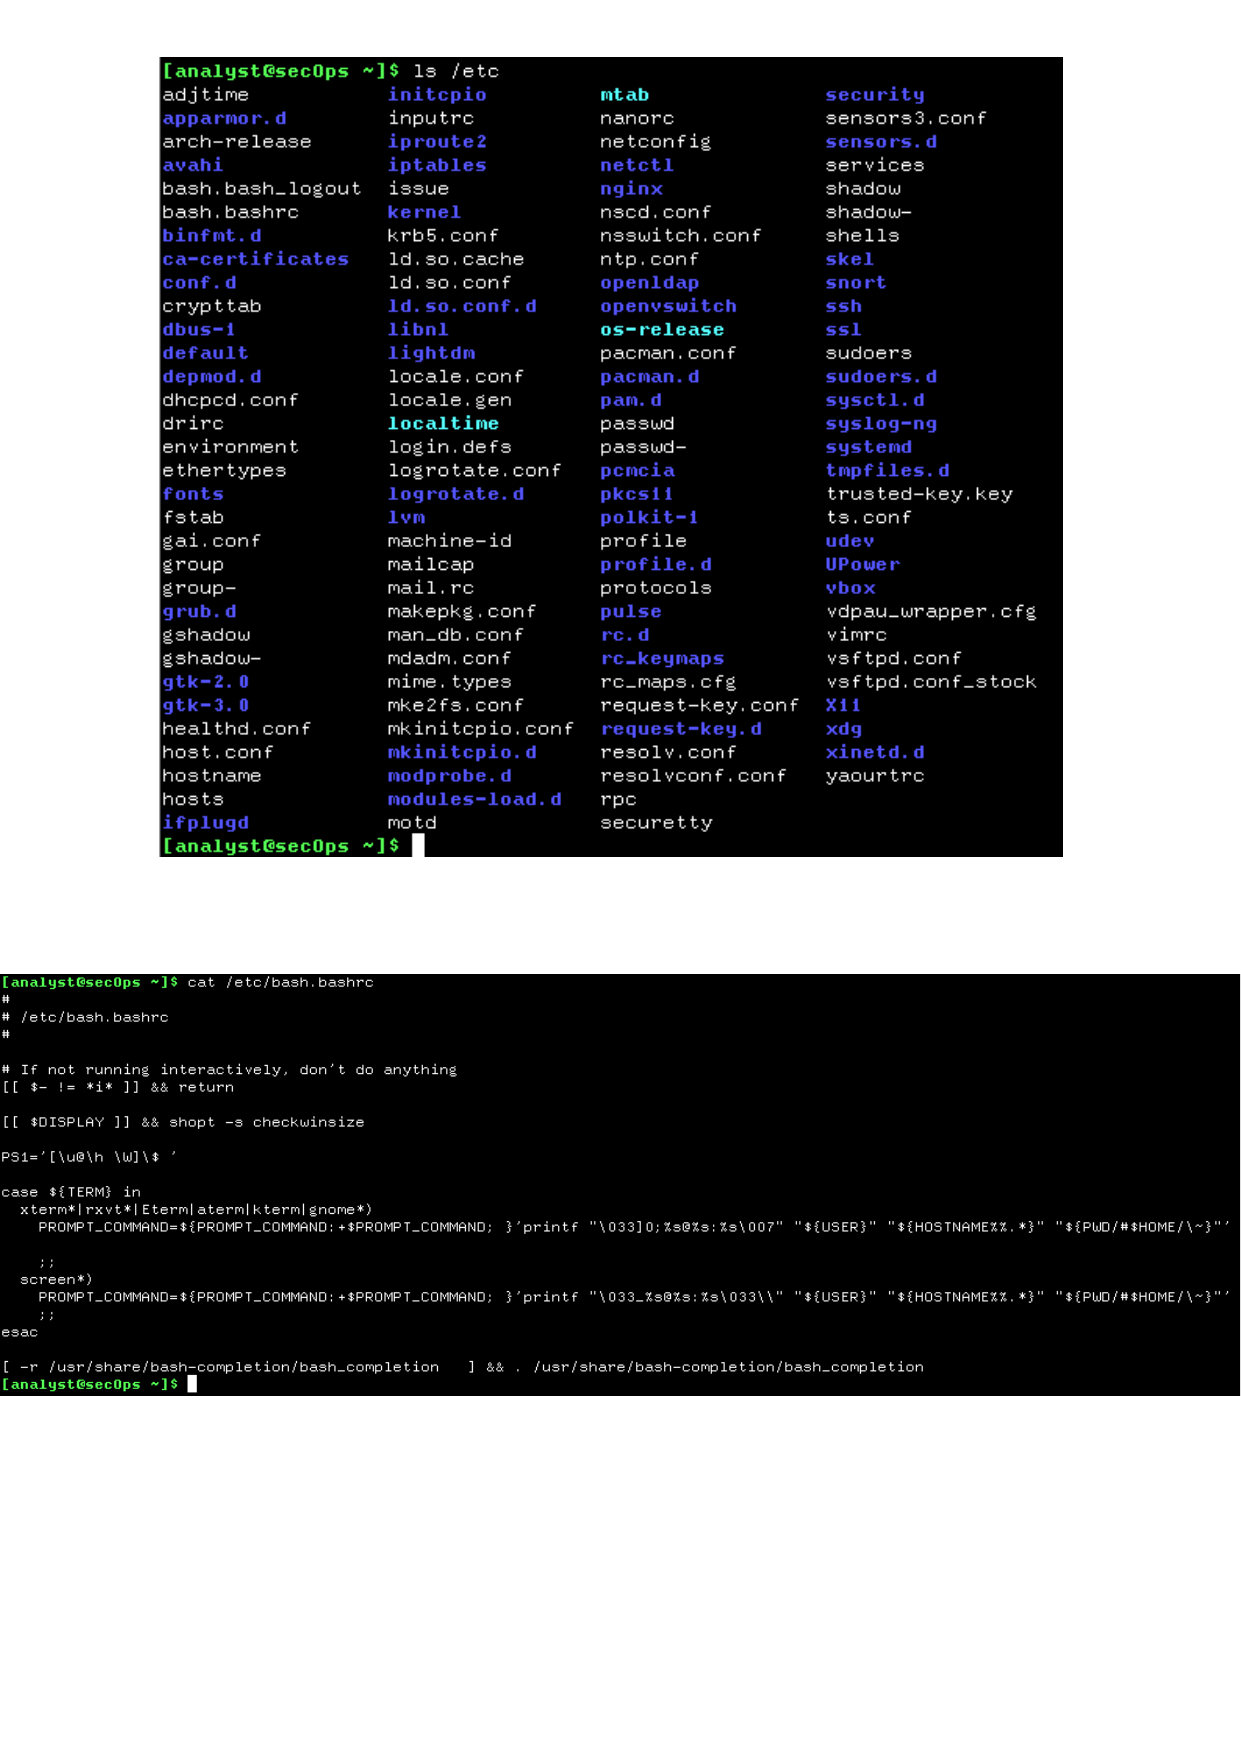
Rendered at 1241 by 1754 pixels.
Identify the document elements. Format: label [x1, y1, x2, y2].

picture [0, 974, 1241, 1396]
picture [159, 57, 1063, 857]
